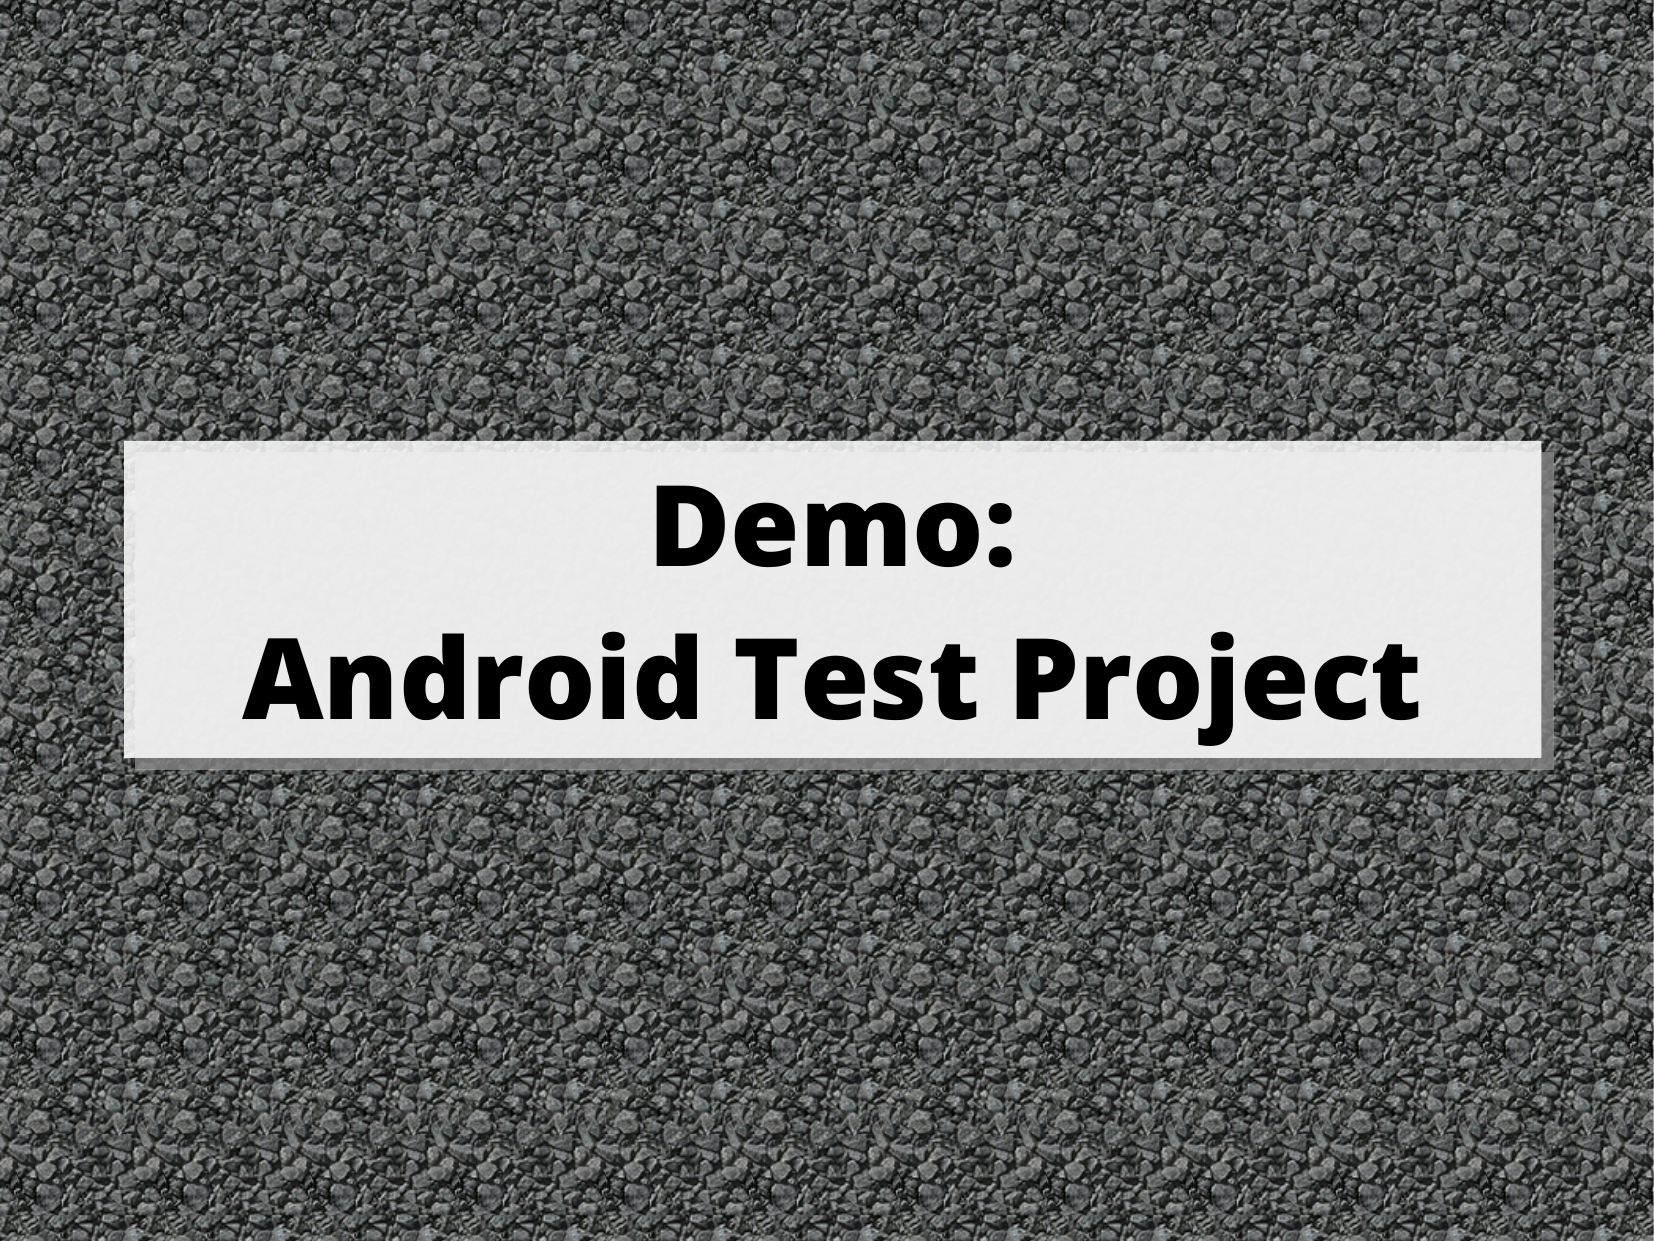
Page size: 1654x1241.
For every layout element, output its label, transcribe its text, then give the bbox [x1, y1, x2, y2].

picture [0, 0, 1654, 1241]
subtitle Demo: Android Test Project [124, 440, 1542, 758]
